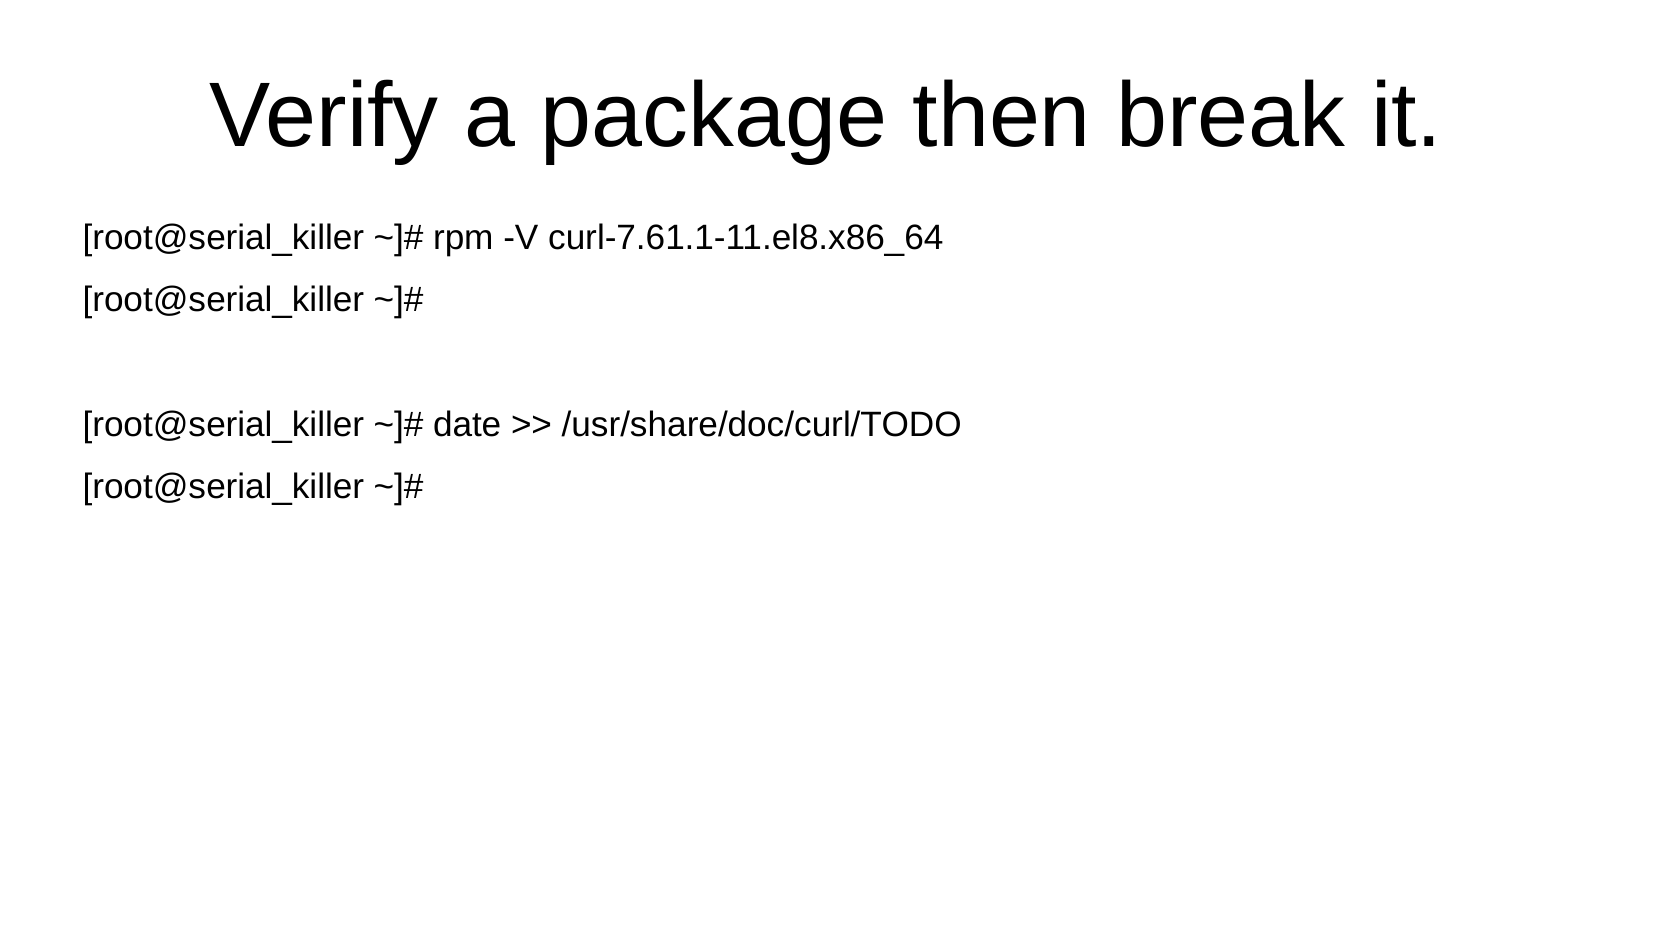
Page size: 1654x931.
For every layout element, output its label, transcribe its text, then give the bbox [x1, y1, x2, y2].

title Verify a package then break it. [82, 37, 1571, 193]
list [root@serial_killer ~]# rpm -V curl-7.61.1-11.el8.x86_64 [root@serial_killer ~]# [root@serial_killer ~]# date >> /usr/share/doc/curl/TODO [root@serial_killer ~]# [82, 217, 1571, 758]
